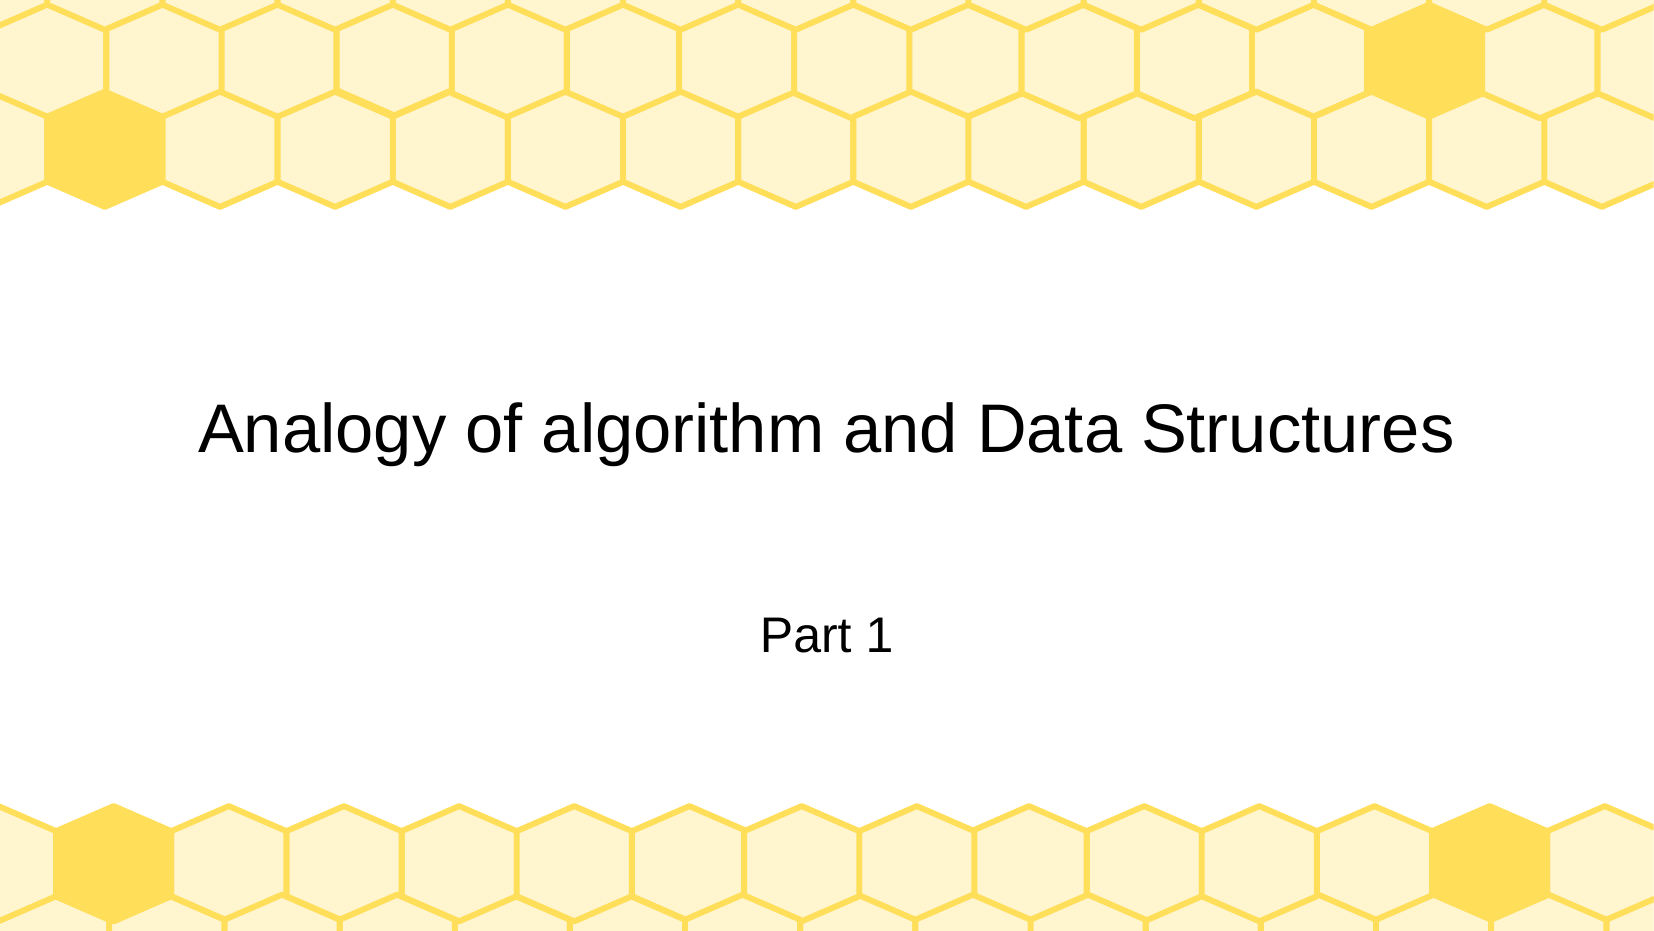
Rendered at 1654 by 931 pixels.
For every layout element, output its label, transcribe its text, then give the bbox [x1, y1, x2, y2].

title Analogy of algorithm and Data Structures [88, 324, 1565, 532]
subtitle Part 1 [88, 561, 1565, 709]
